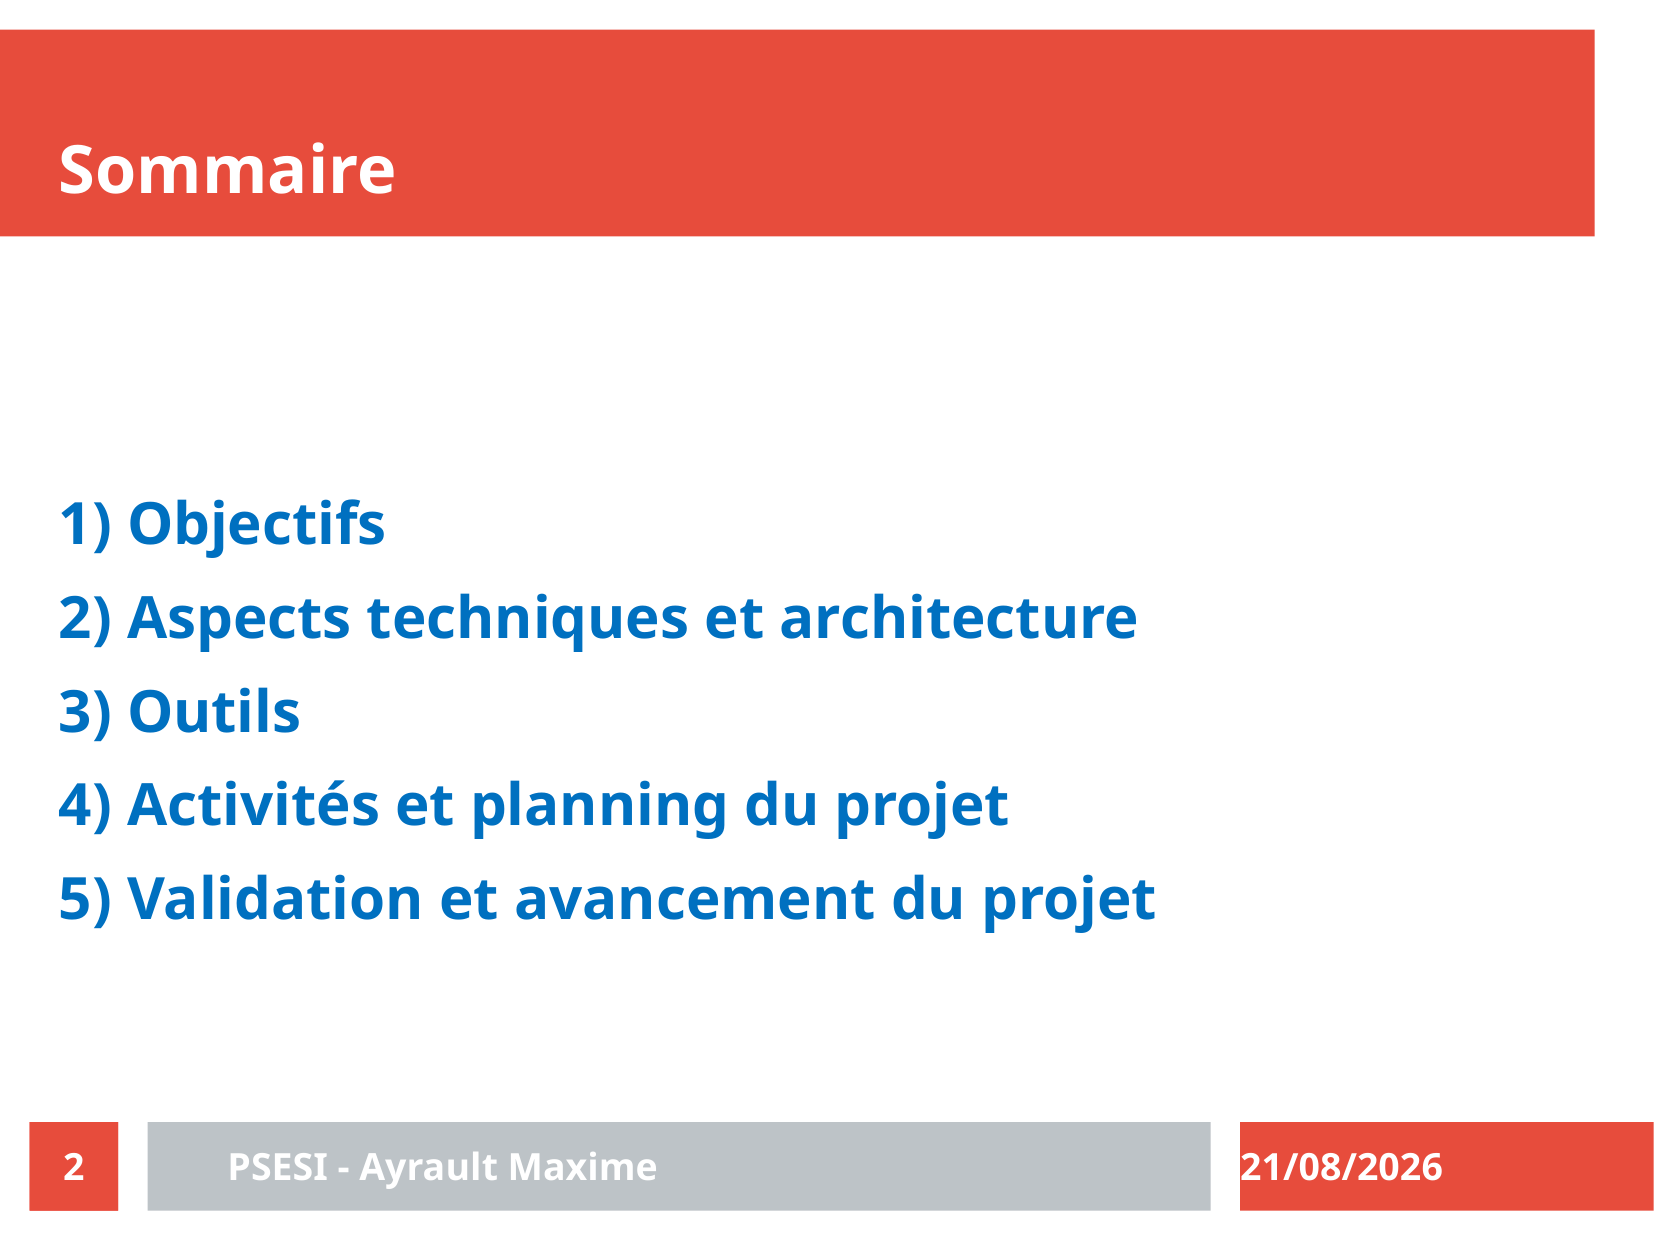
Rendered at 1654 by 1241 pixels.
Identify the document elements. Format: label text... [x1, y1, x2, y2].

list 1) Objectifs 2) Aspects techniques et architecture 3) Outils 4) Activités et planning du projet 5) Validation et avancement du projet [59, 324, 1565, 1093]
text_box 2017/3/6 [1240, 1122, 1625, 1211]
title Sommaire [59, 59, 1595, 207]
text_box [29, 1122, 119, 1211]
text_box PSESI - Ayrault Maxime [177, 1122, 709, 1211]
